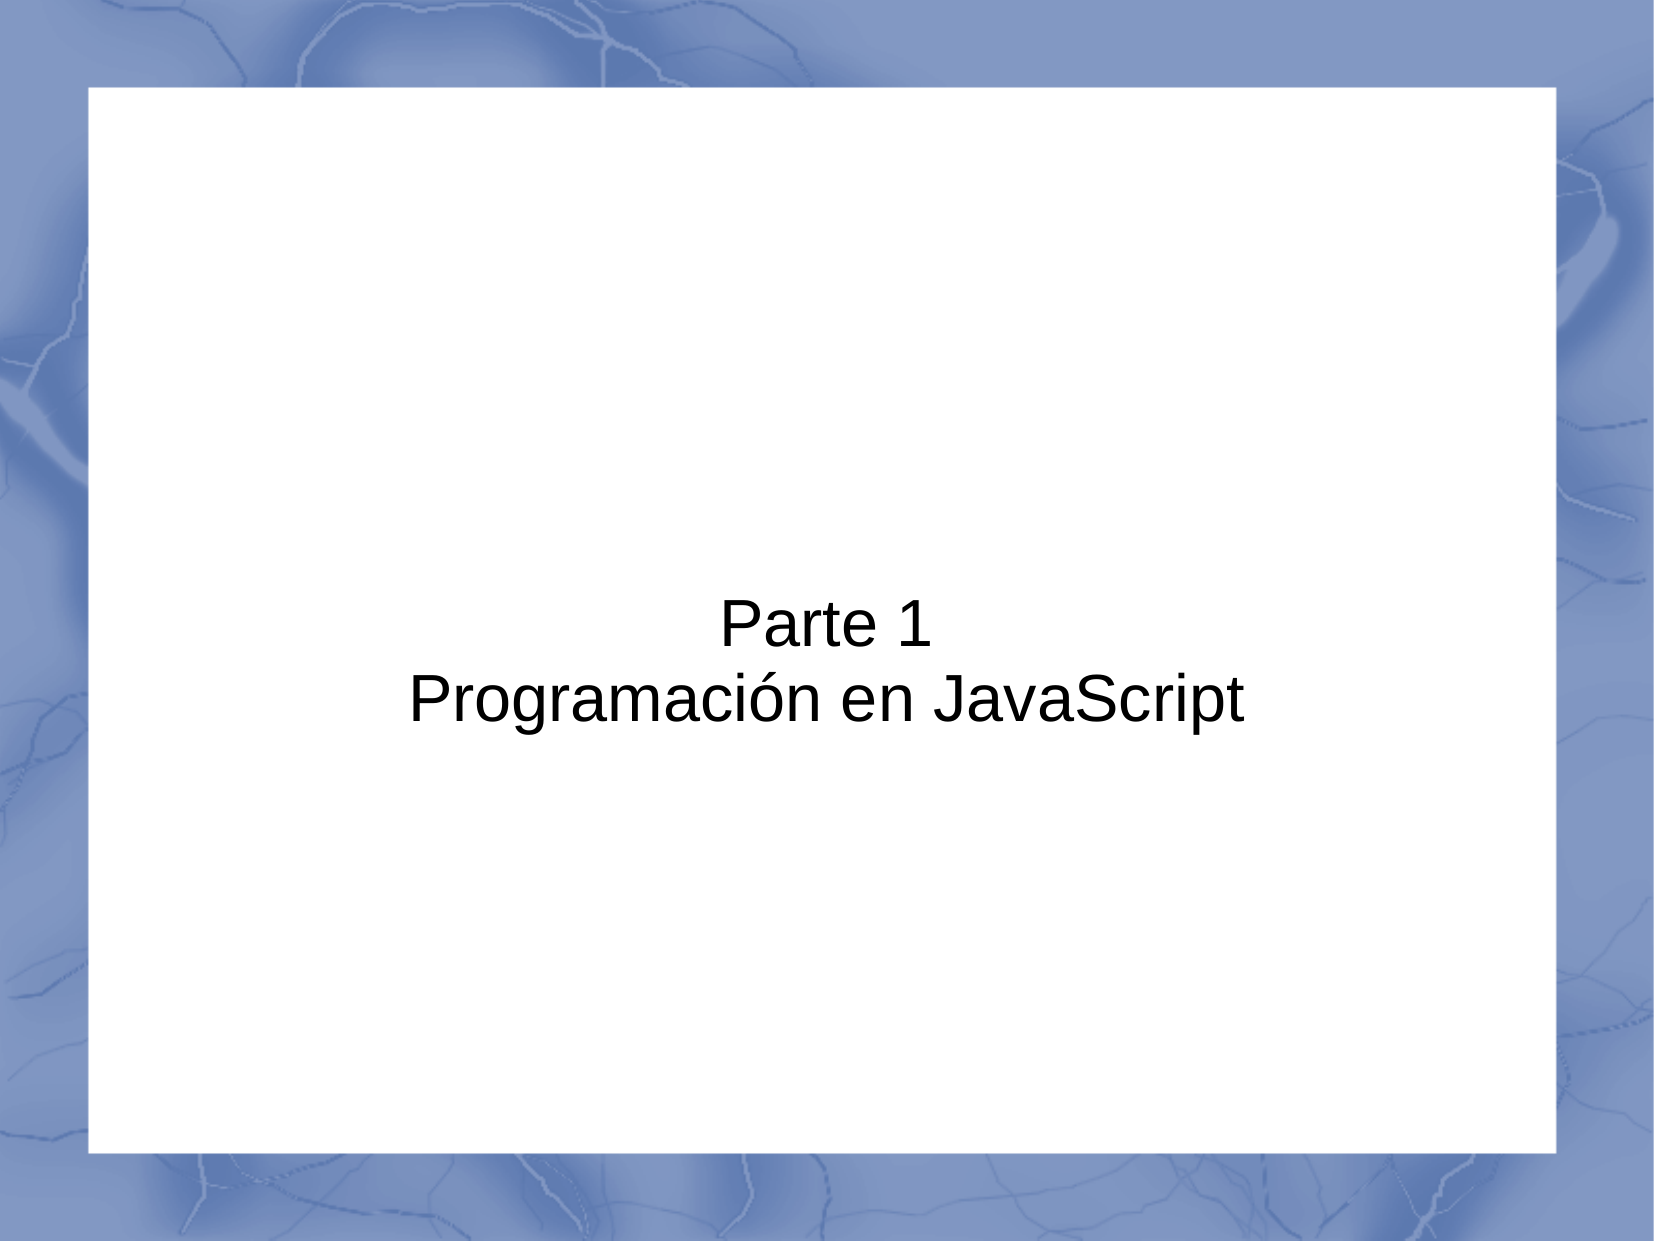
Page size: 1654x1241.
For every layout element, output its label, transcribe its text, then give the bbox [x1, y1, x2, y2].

picture [0, 0, 1654, 1241]
subtitle Parte 1 Programación en JavaScript [118, 90, 1536, 1232]
